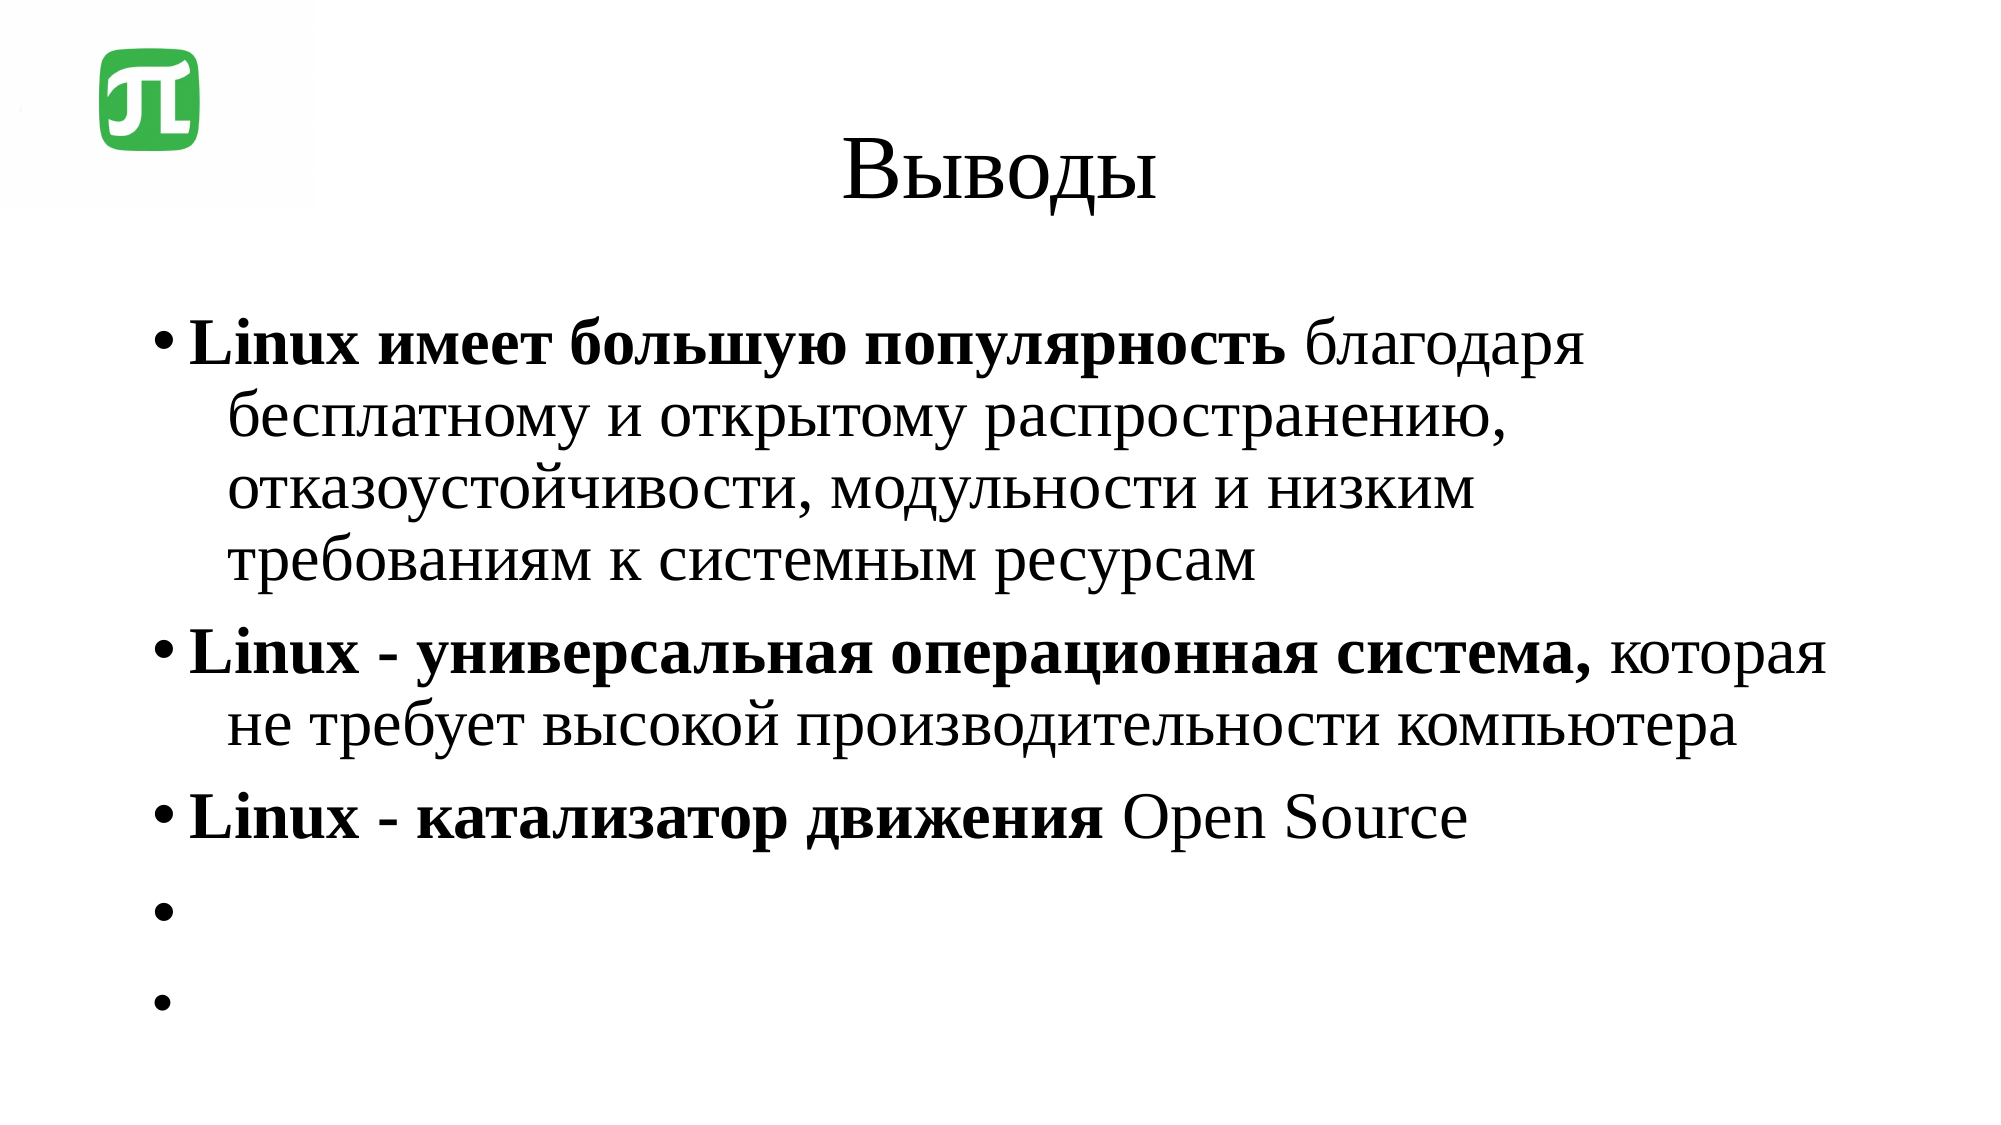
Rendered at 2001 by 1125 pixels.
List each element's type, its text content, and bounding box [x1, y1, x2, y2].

title Выводы [137, 59, 1863, 278]
picture [0, 0, 315, 211]
list Linux имеет большую популярность благодаря бесплатному и открытому распространению, отказоустойчивости, модульности и низким требованиям к системным ресурсам Linux - универсальная операционная система, которая не требует высокой производительности компьютера Linux - катализатор движения Open Source [137, 299, 1863, 1014]
